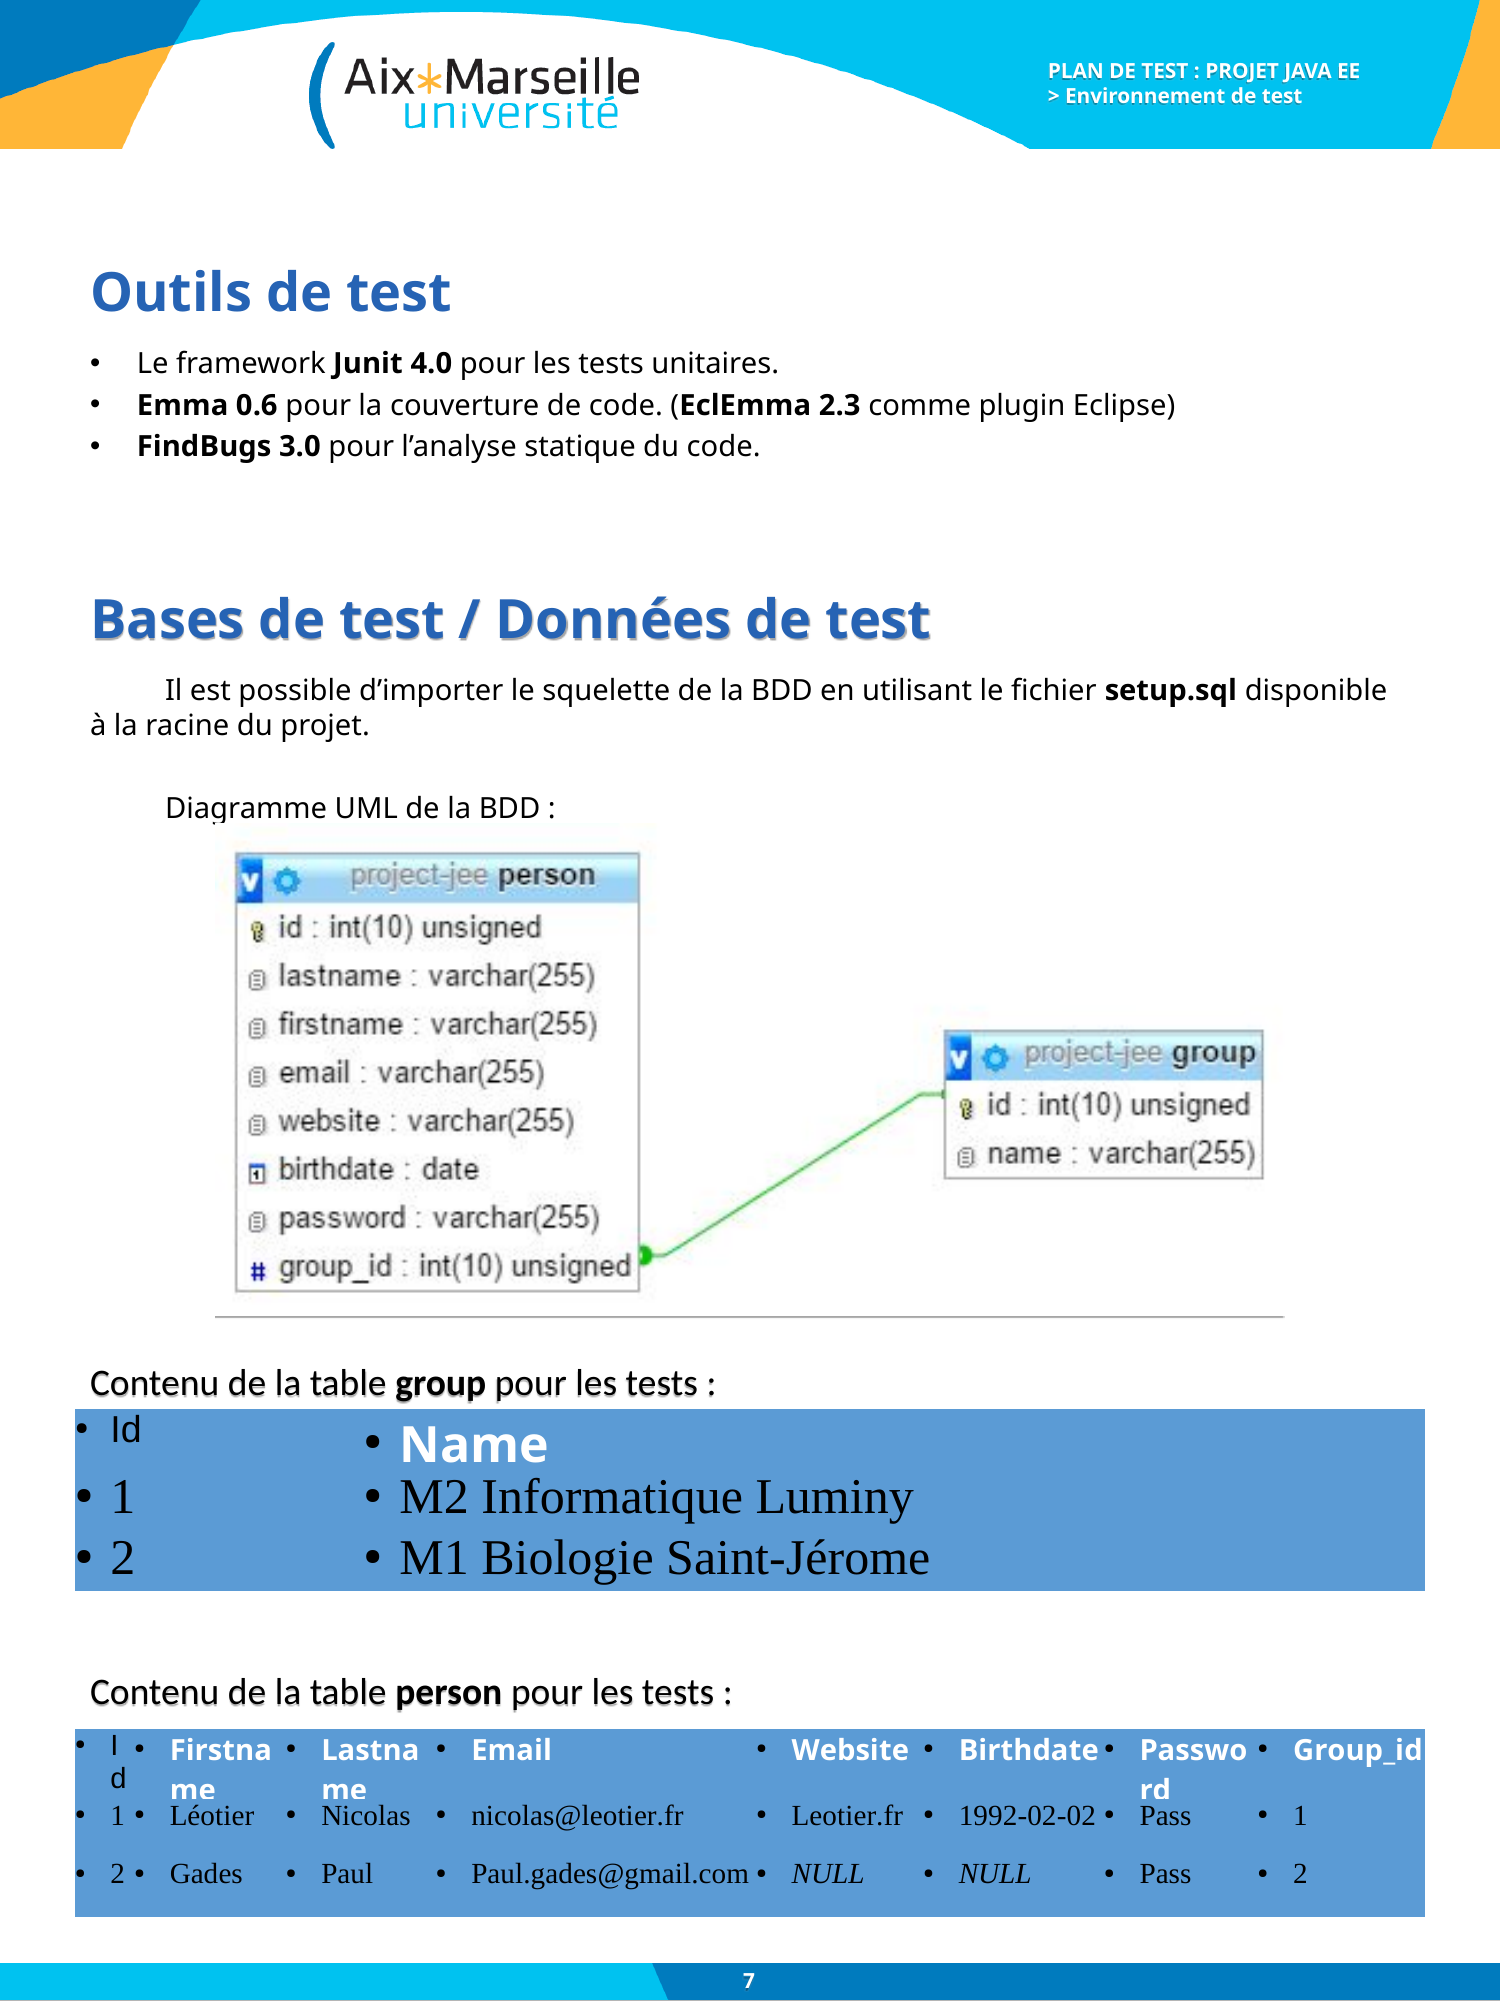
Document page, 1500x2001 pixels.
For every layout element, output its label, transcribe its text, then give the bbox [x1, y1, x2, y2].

table_header Birthdate [923, 1729, 1104, 1799]
table_cell Pass [1104, 1858, 1258, 1917]
table_cell 1 [75, 1799, 134, 1858]
text_box [353, 1960, 1145, 2000]
table_header Lastname [286, 1729, 436, 1799]
table_header Group_id [1258, 1729, 1425, 1799]
text_box Contenu de la table person pour les tests : [75, 1659, 1426, 1720]
table_header Password [1104, 1729, 1258, 1799]
table_header Id [75, 1409, 364, 1470]
list Le framework Junit 4.0 pour les tests unitaires. Emma 0.6 pour la couverture de code. (EclEmma 2.3 comme plugin Eclipse) FindBugs 3.0 pour l’analyse statique du code. [75, 337, 1426, 493]
table_cell Nicolas [286, 1799, 436, 1858]
table_cell 1992-02-02 [923, 1799, 1104, 1858]
table_cell M2 Informatique Luminy [364, 1470, 1425, 1530]
table_header Name [364, 1409, 1425, 1470]
table_cell Pass [1104, 1799, 1258, 1858]
table_cell 1 [1258, 1799, 1425, 1858]
table_cell nicolas@leotier.fr [436, 1799, 756, 1858]
table_cell NULL [923, 1858, 1104, 1917]
table_header Firstname [134, 1729, 286, 1799]
table_cell Paul [286, 1858, 436, 1917]
list Il est possible d’importer le squelette de la BDD en utilisant le fichier setup.sql disponible à la racine du projet. Diagramme UML de la BDD : [75, 663, 1426, 846]
text_box PLAN DE TEST : PROJET JAVA EE > Environnement de test [1032, 0, 1500, 165]
table_cell Leotier.fr [756, 1799, 923, 1858]
table_cell 2 [1258, 1858, 1425, 1917]
table_cell 2 [75, 1858, 134, 1917]
text_box Bases de test / Données de test [75, 493, 1426, 663]
table_cell Paul.gades@gmail.com [436, 1858, 756, 1917]
table_header Website [756, 1729, 923, 1799]
table_cell 1 [75, 1470, 364, 1530]
table_cell M1 Biologie Saint-Jérome [364, 1530, 1425, 1591]
text_box Contenu de la table group pour les tests : [75, 1350, 1426, 1411]
title Outils de test [75, 166, 1426, 337]
table_cell 2 [75, 1530, 364, 1591]
table_cell Gades [134, 1858, 286, 1917]
table_cell Léotier [134, 1799, 286, 1858]
table_cell NULL [756, 1858, 923, 1917]
picture [215, 823, 1285, 1316]
table_header Id [75, 1729, 134, 1799]
table_header Email [436, 1729, 756, 1799]
